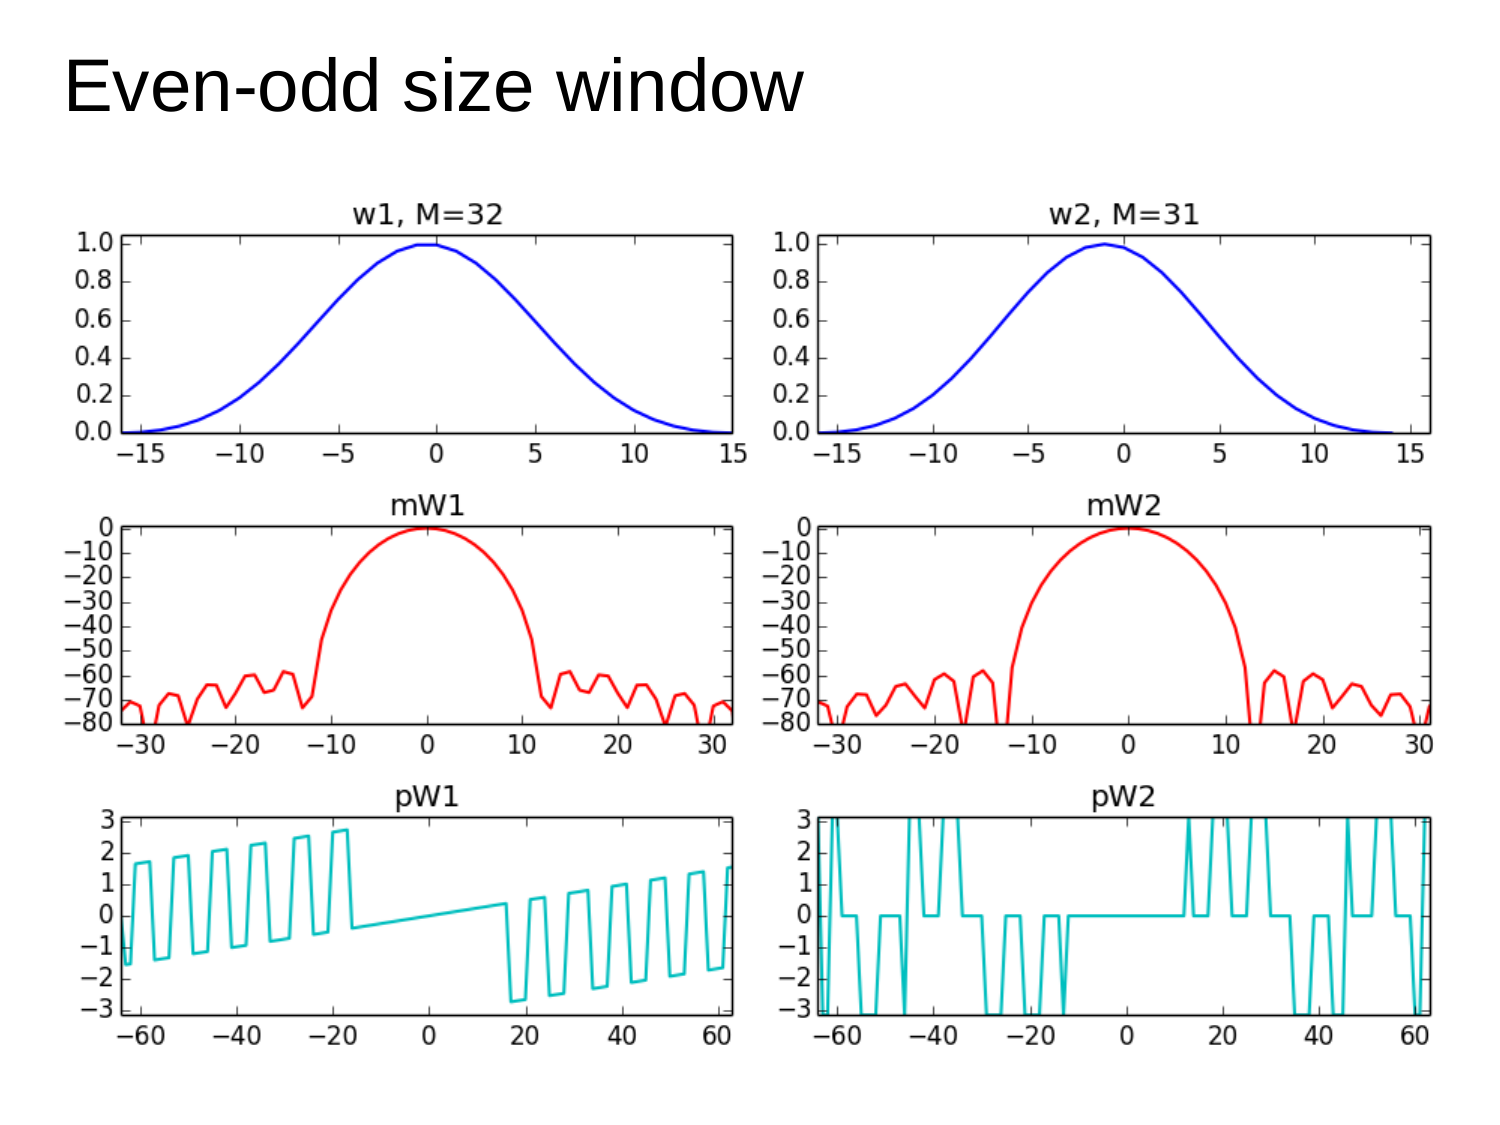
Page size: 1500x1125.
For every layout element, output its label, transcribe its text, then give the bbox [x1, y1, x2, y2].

picture [37, 175, 1463, 1076]
title Even-odd size window [63, 0, 1414, 175]
